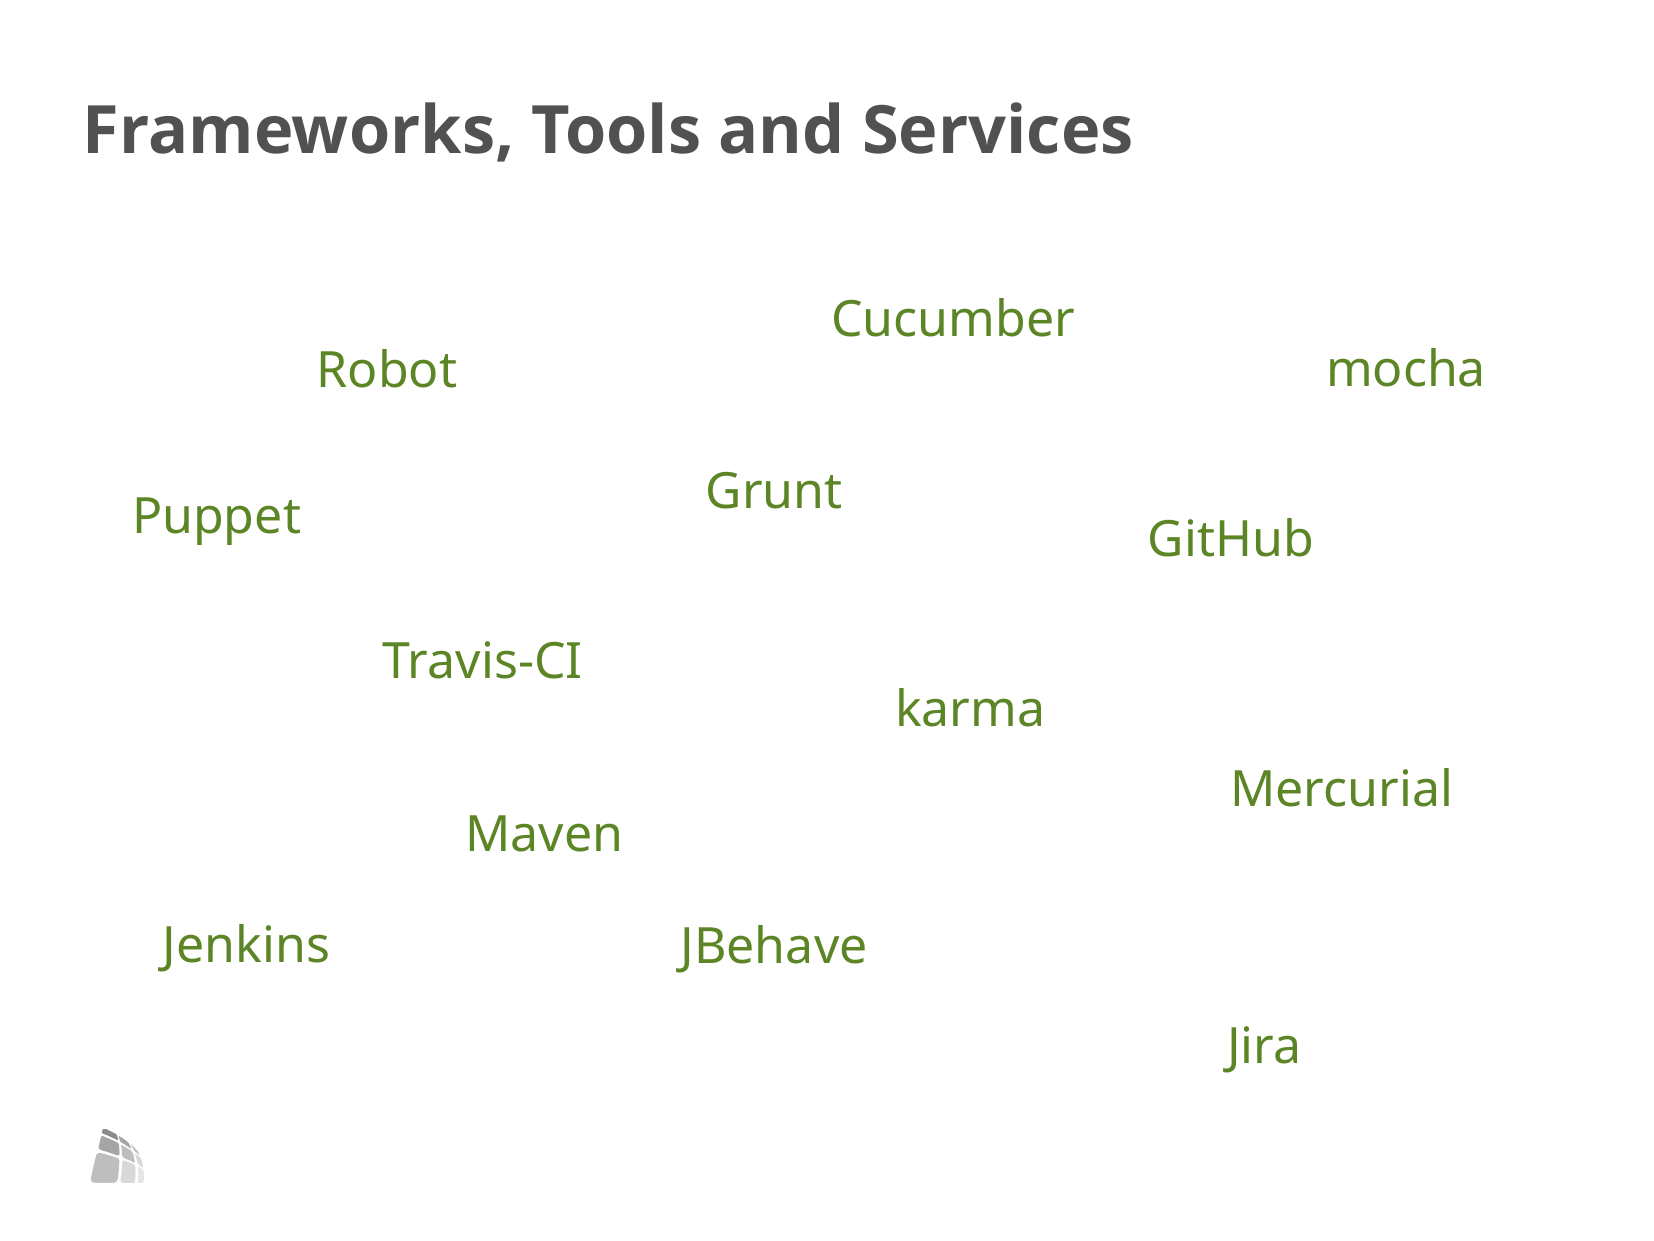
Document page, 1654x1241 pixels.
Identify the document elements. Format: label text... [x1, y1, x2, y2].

text_box karma [865, 661, 1061, 751]
text_box Mercurial [1201, 741, 1469, 832]
picture [82, 1129, 144, 1183]
text_box Cucumber [801, 271, 1091, 362]
text_box Robot [287, 323, 473, 413]
text_box mocha [1296, 321, 1501, 412]
text_box JBehave [651, 898, 883, 988]
text_box Puppet [102, 468, 317, 558]
text_box Jenkins [133, 897, 346, 988]
text_box Travis-CI [353, 613, 598, 703]
text_box Maven [436, 786, 639, 876]
text_box Grunt [676, 443, 859, 533]
title Frameworks, Tools and Services [82, 82, 1571, 213]
text_box GitHub [1118, 491, 1330, 582]
text_box Jira [1197, 998, 1317, 1089]
